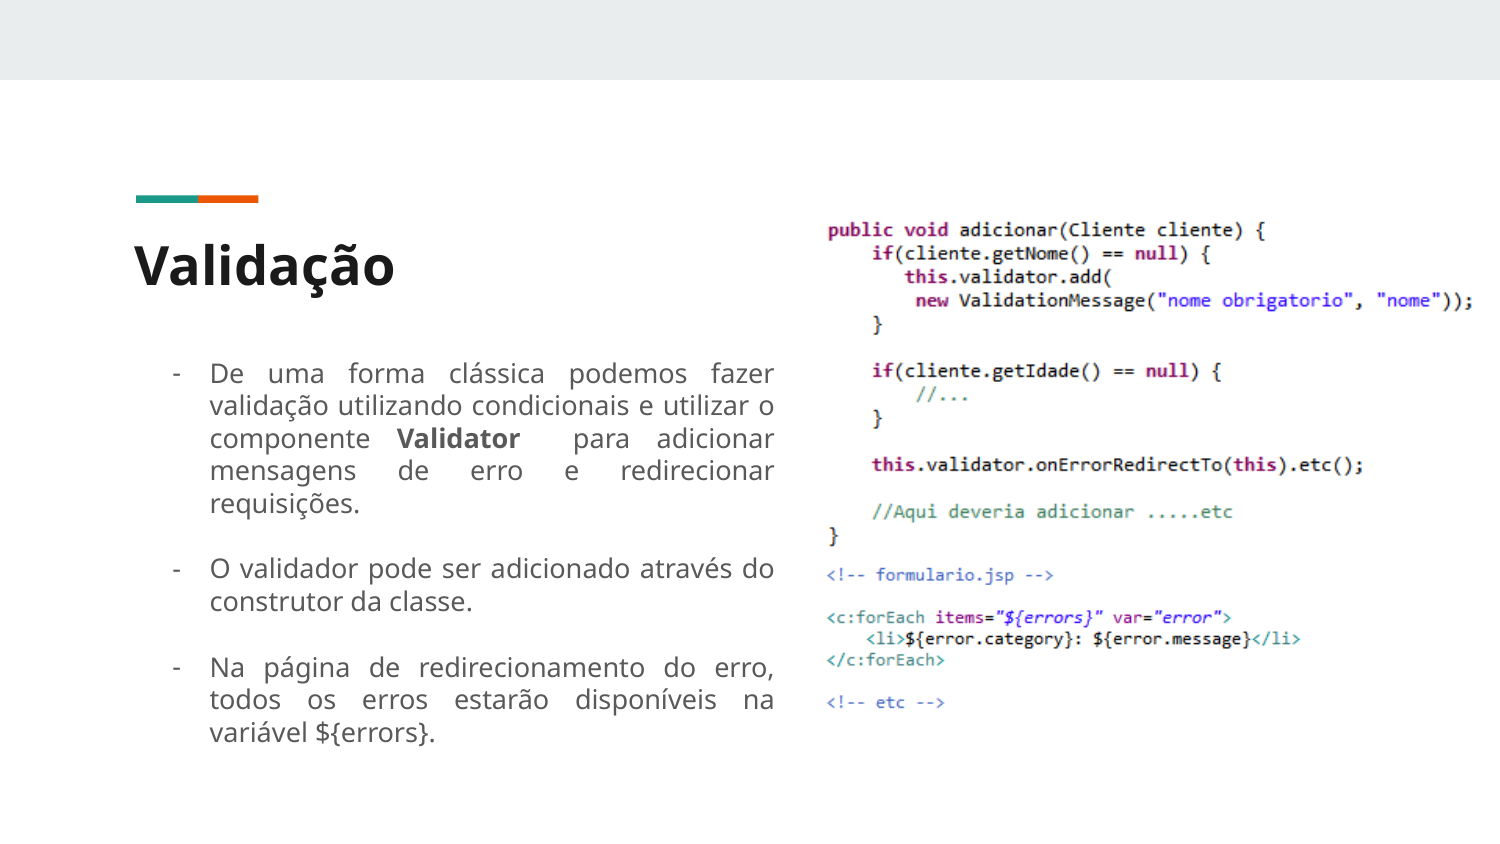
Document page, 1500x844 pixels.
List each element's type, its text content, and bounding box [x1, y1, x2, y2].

picture [825, 216, 1484, 728]
list De uma forma clássica podemos fazer validação utilizando condicionais e utilizar o componente Validator para adicionar mensagens de erro e redirecionar requisições. O validador pode ser adicionado através do construtor da classe. Na página de redirecionamento do erro, todos os erros estarão disponíveis na variável ${errors}. [119, 341, 790, 712]
title Validação [119, 216, 825, 305]
